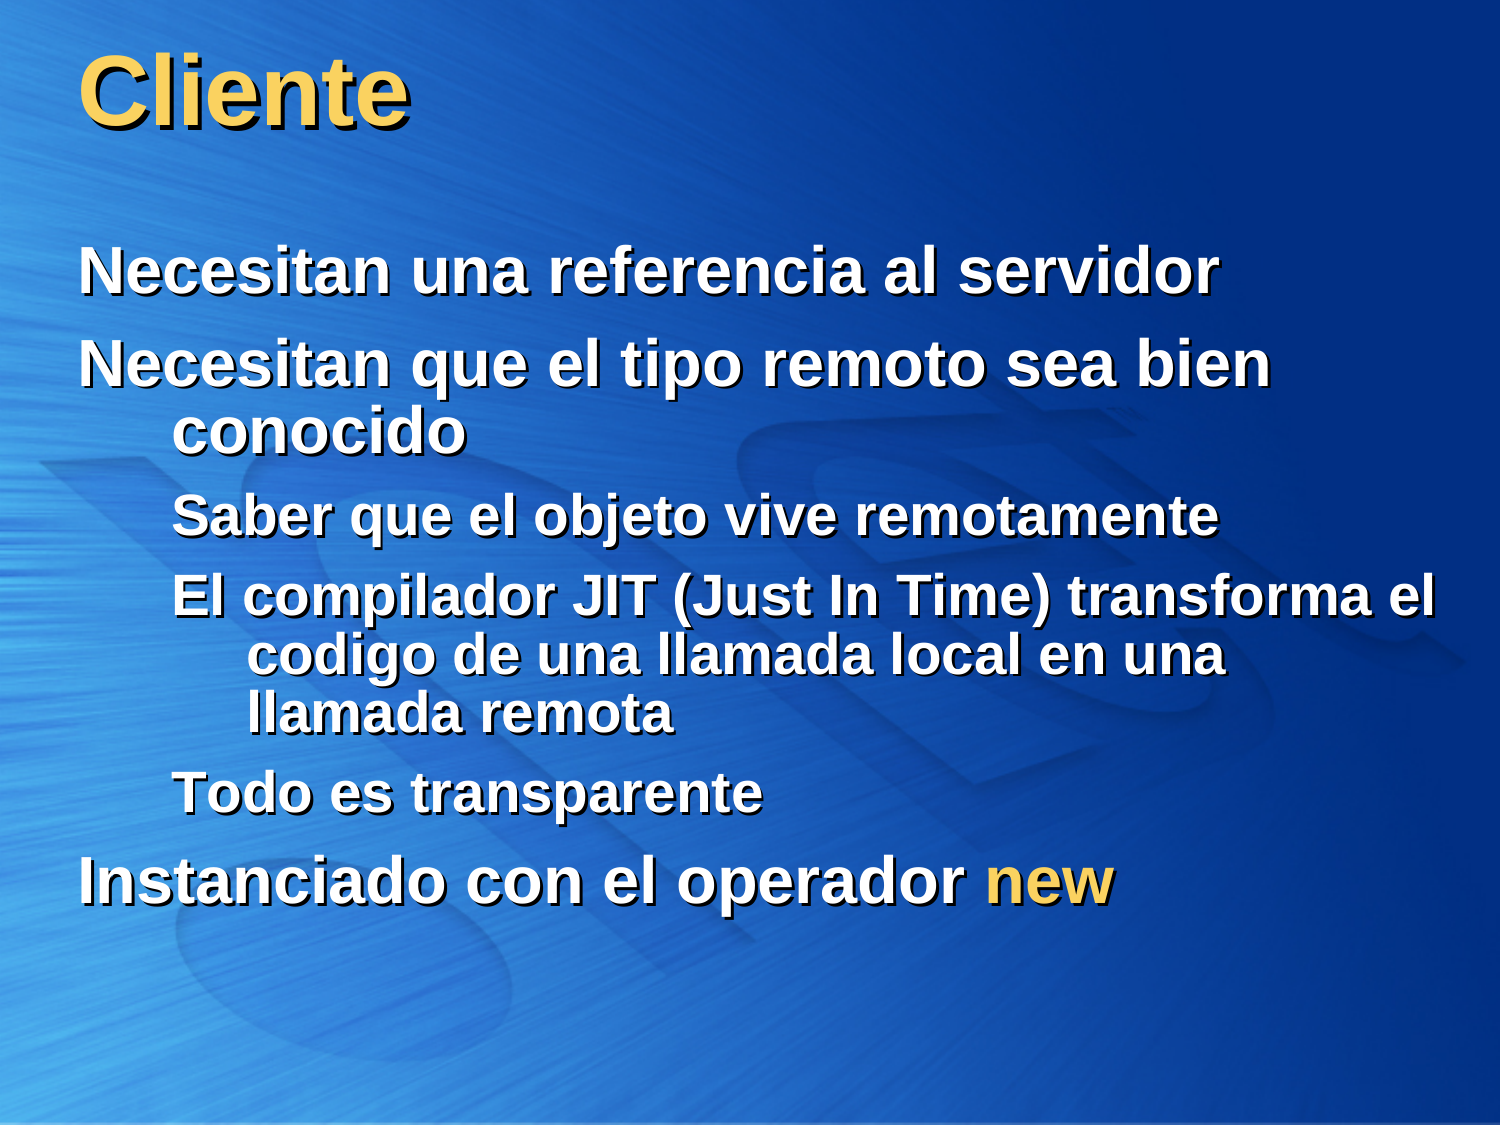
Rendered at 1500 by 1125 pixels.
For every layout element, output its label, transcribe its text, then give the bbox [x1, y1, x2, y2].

title Cliente [62, 37, 1469, 165]
picture [0, 0, 1500, 1125]
list Necesitan una referencia al servidor Necesitan que el tipo remoto sea bien conocido Saber que el objeto vive remotamente El compilador JIT (Just In Time) transforma el codigo de una llamada local en una llamada remota Todo es transparente Instanciado con el operador new [62, 232, 1470, 933]
